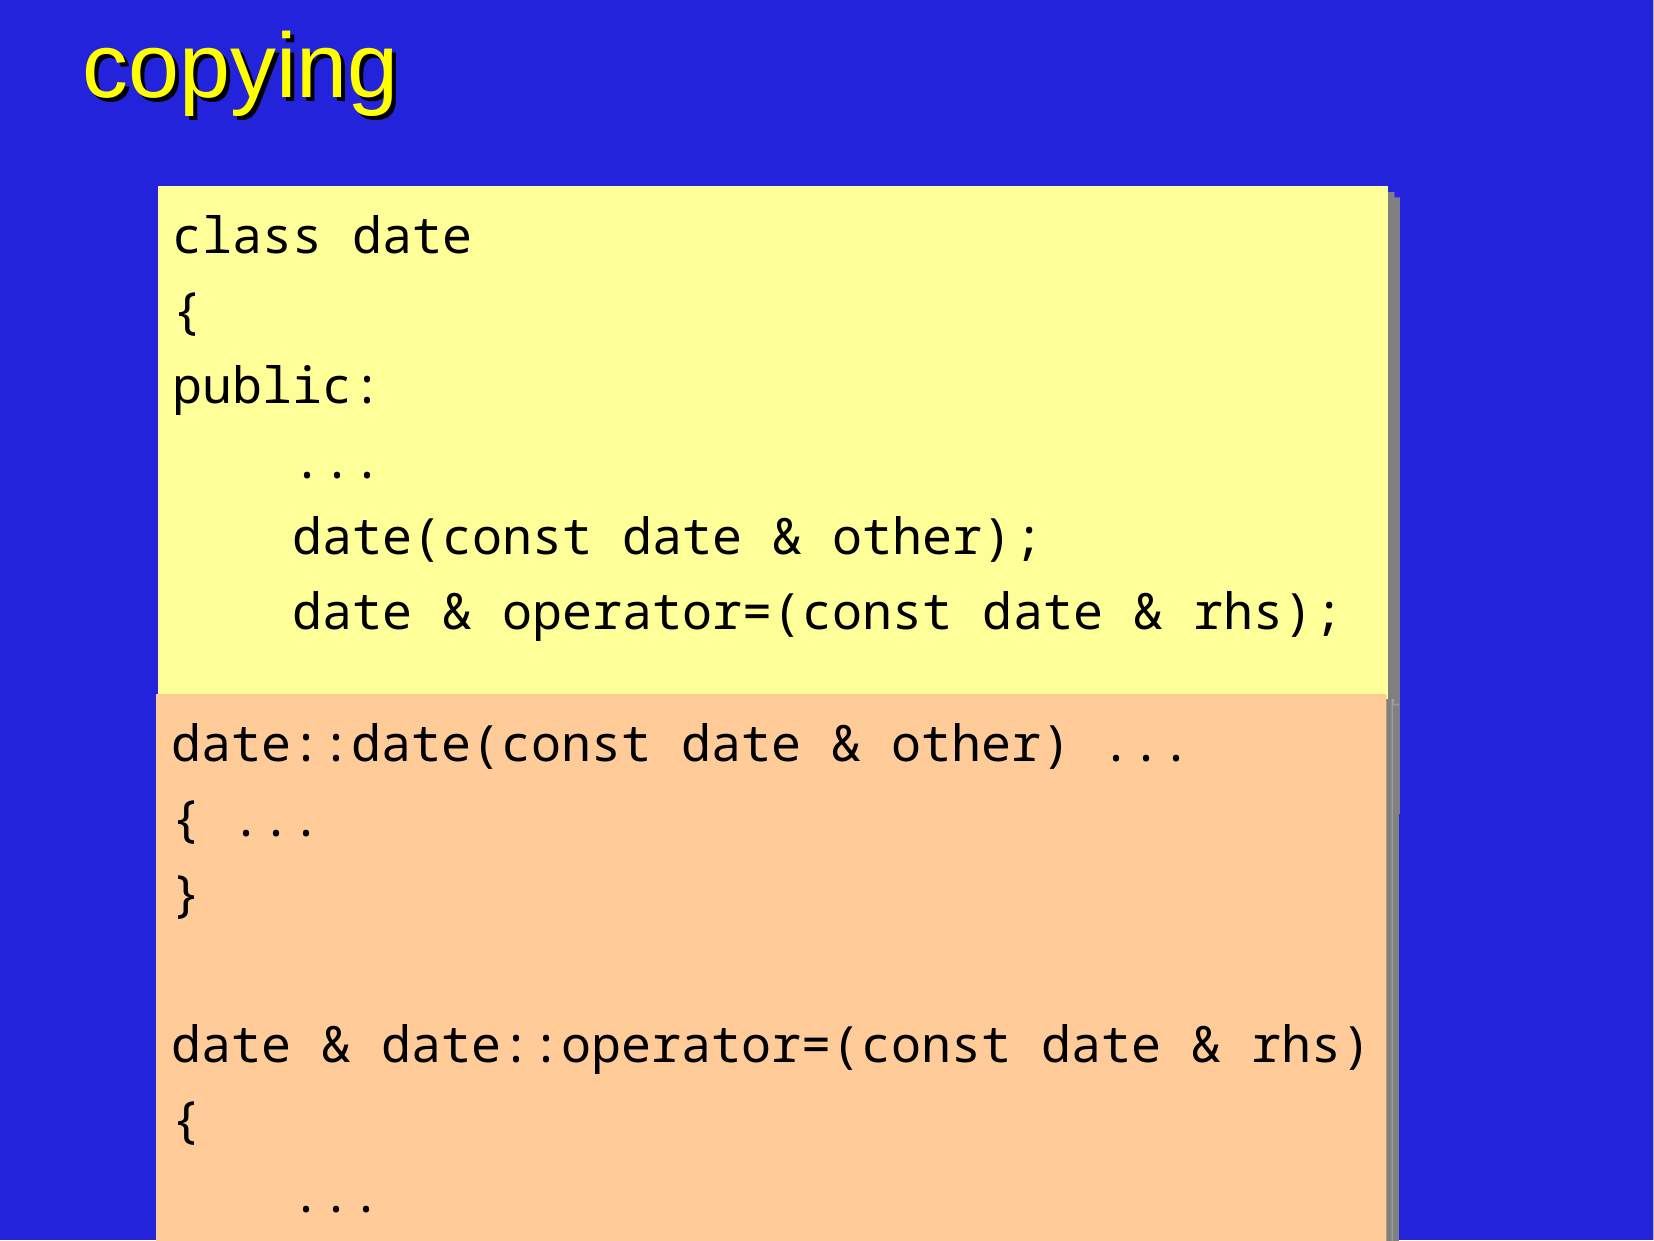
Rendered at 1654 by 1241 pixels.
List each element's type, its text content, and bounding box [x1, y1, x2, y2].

title copying [82, 2, 1571, 130]
text_box date::date(const date & other) ... { ... } date & date::operator=(const date & rhs) { ... } [156, 694, 1387, 1241]
text_box class date { public: ... date(const date & other); date & operator=(const date & rhs); ... }; [158, 186, 1388, 699]
